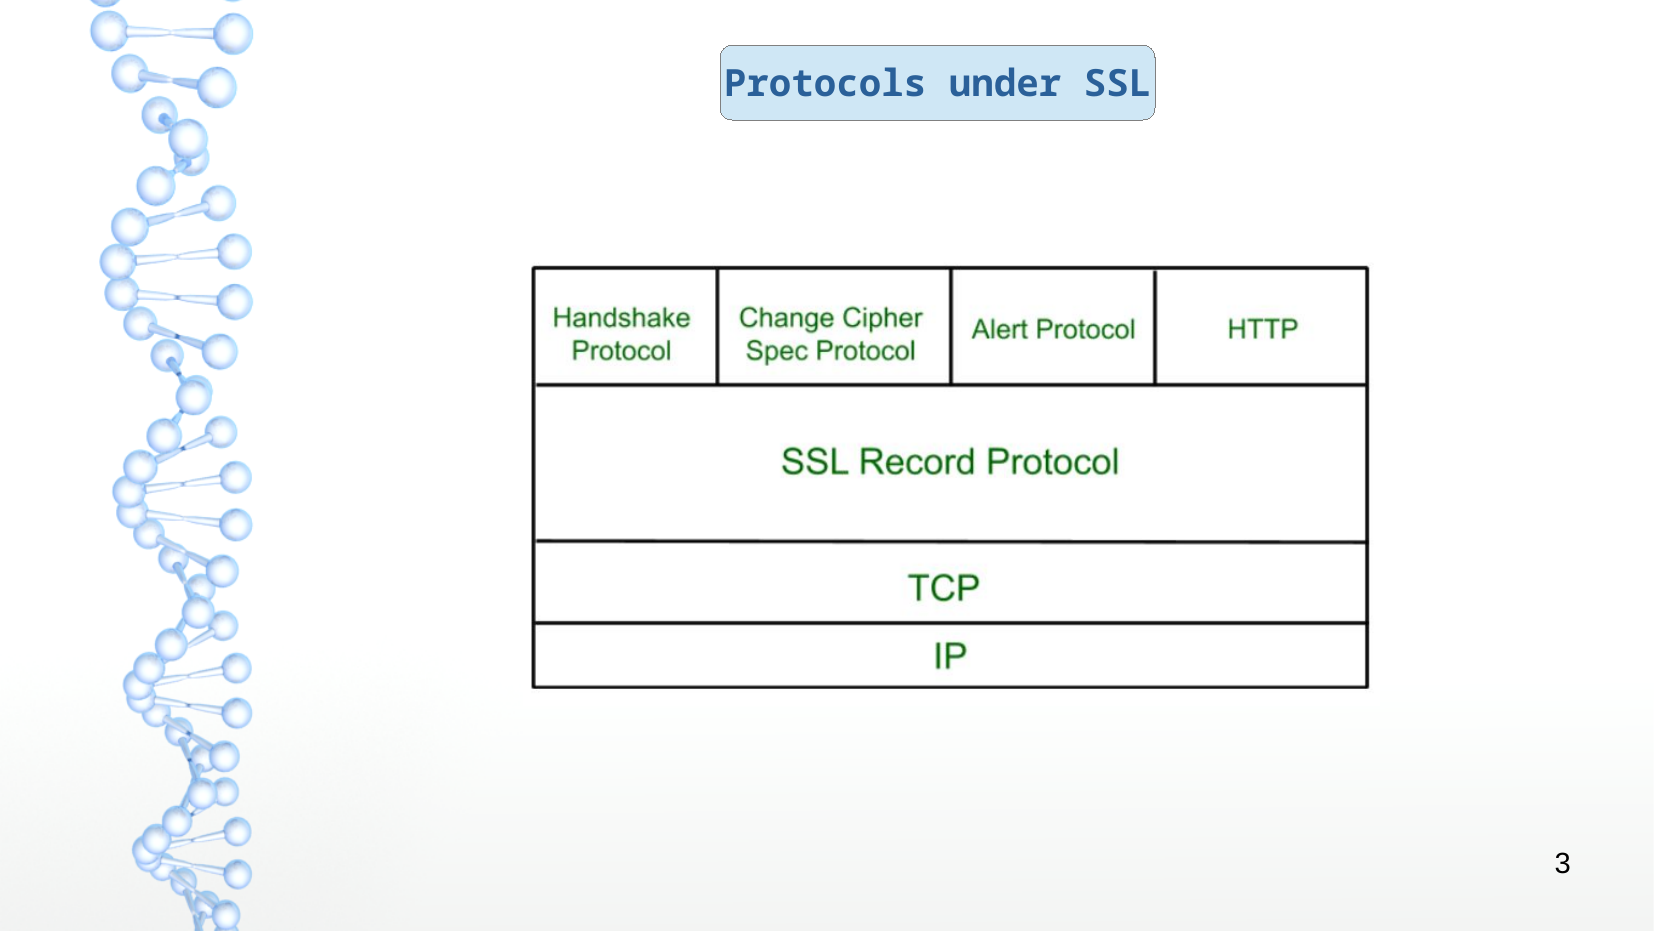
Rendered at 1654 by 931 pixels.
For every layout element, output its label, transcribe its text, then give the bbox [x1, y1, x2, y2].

text_box Protocols under SSL [720, 45, 1156, 121]
picture [0, 0, 1654, 931]
